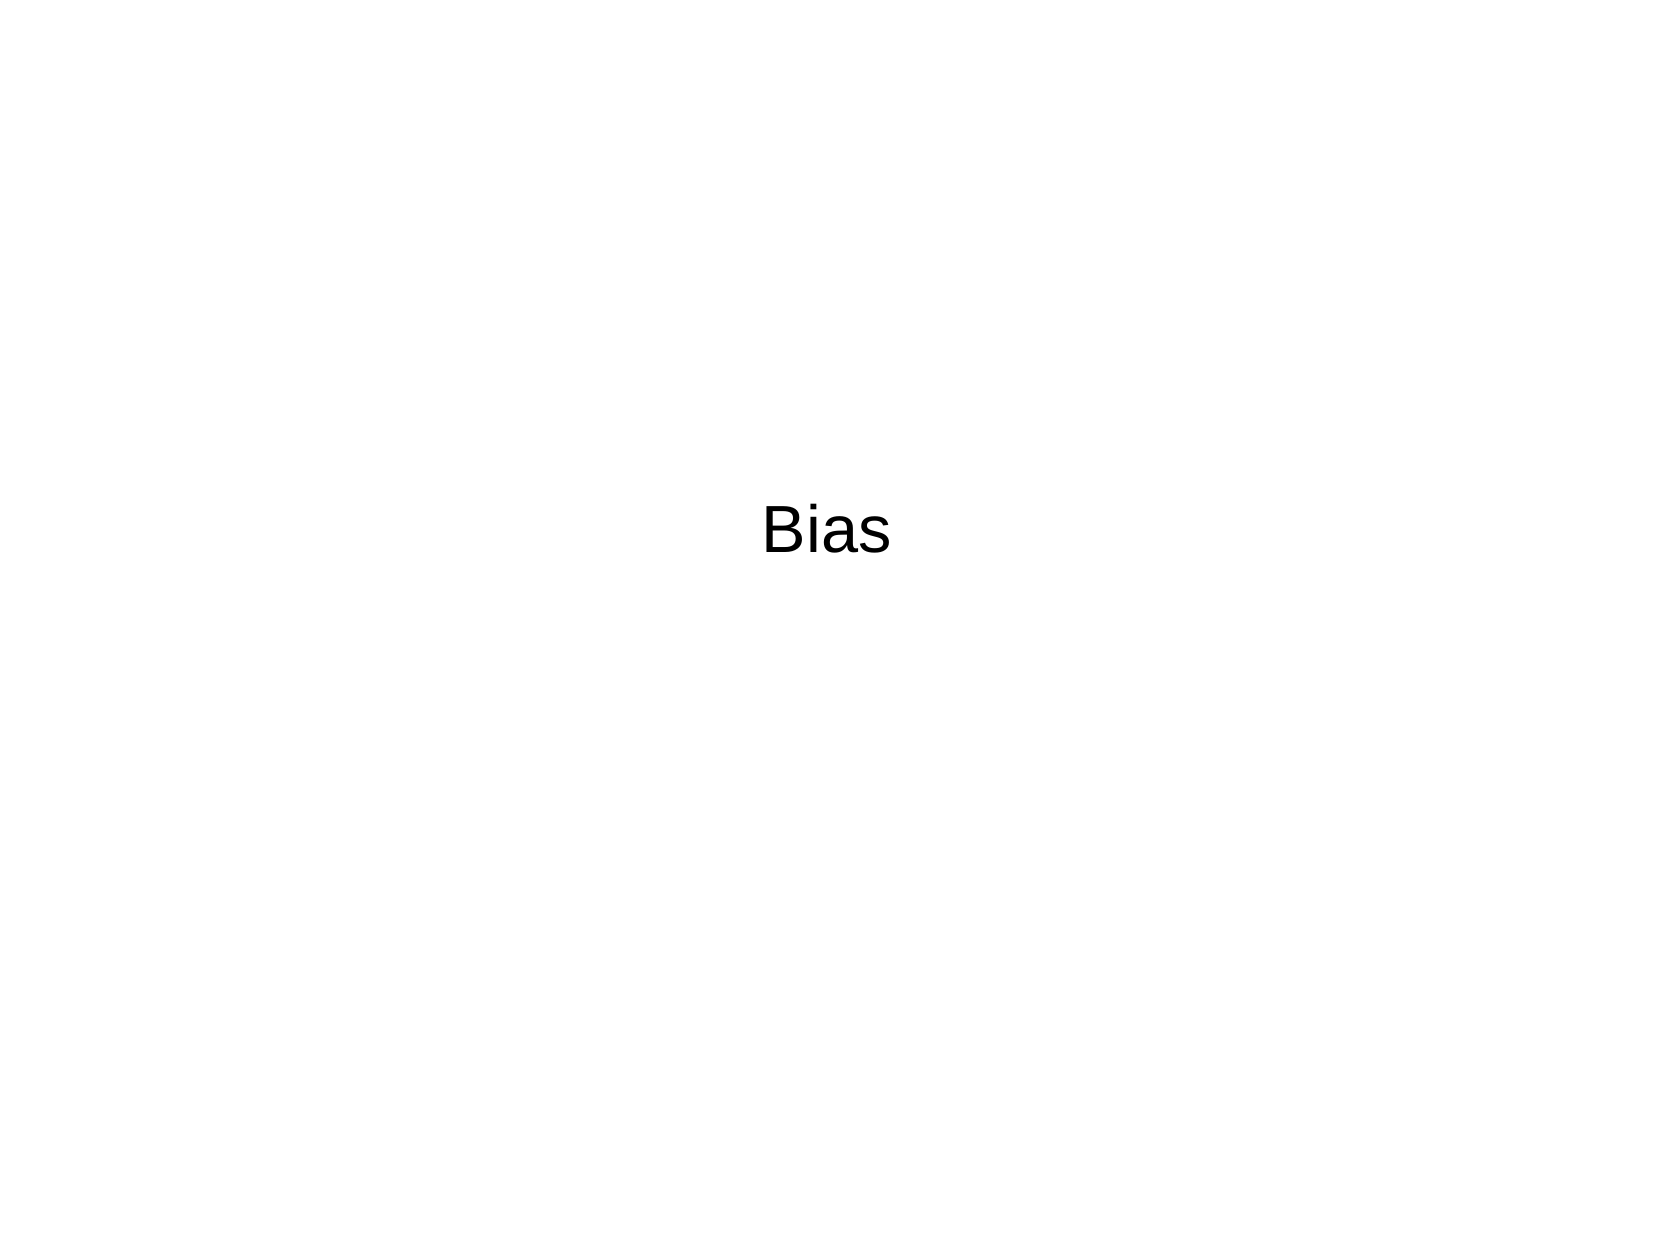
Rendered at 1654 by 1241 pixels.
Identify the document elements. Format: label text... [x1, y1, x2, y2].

subtitle Bias [82, 49, 1571, 1010]
